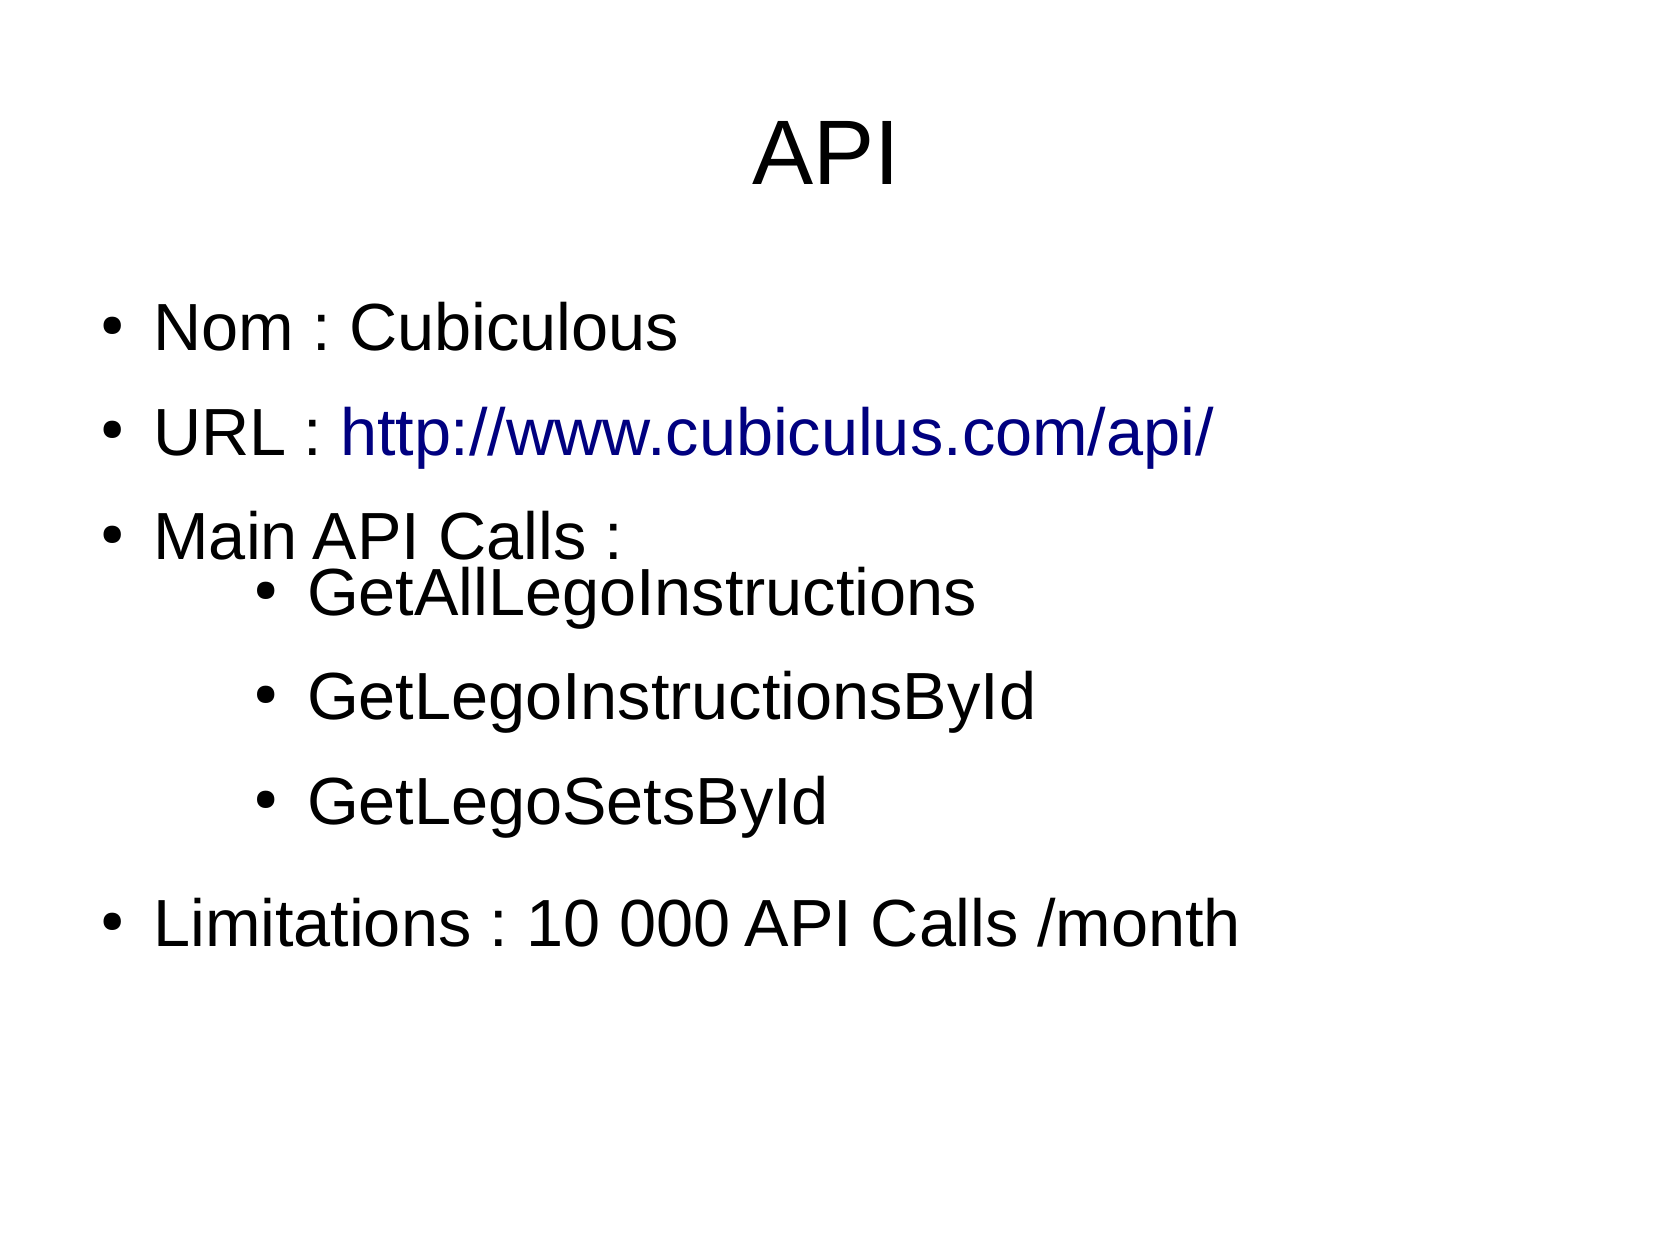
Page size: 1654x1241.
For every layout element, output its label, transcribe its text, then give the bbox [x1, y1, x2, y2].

list Nom : Cubiculous URL : http://www.cubiculus.com/api/ Main API Calls : [82, 290, 1538, 634]
title API [82, 49, 1571, 257]
list Limitations : 10 000 API Calls /month [82, 885, 1538, 1229]
list GetAllLegoInstructions GetLegoInstructionsById GetLegoSetsById [236, 555, 1538, 863]
